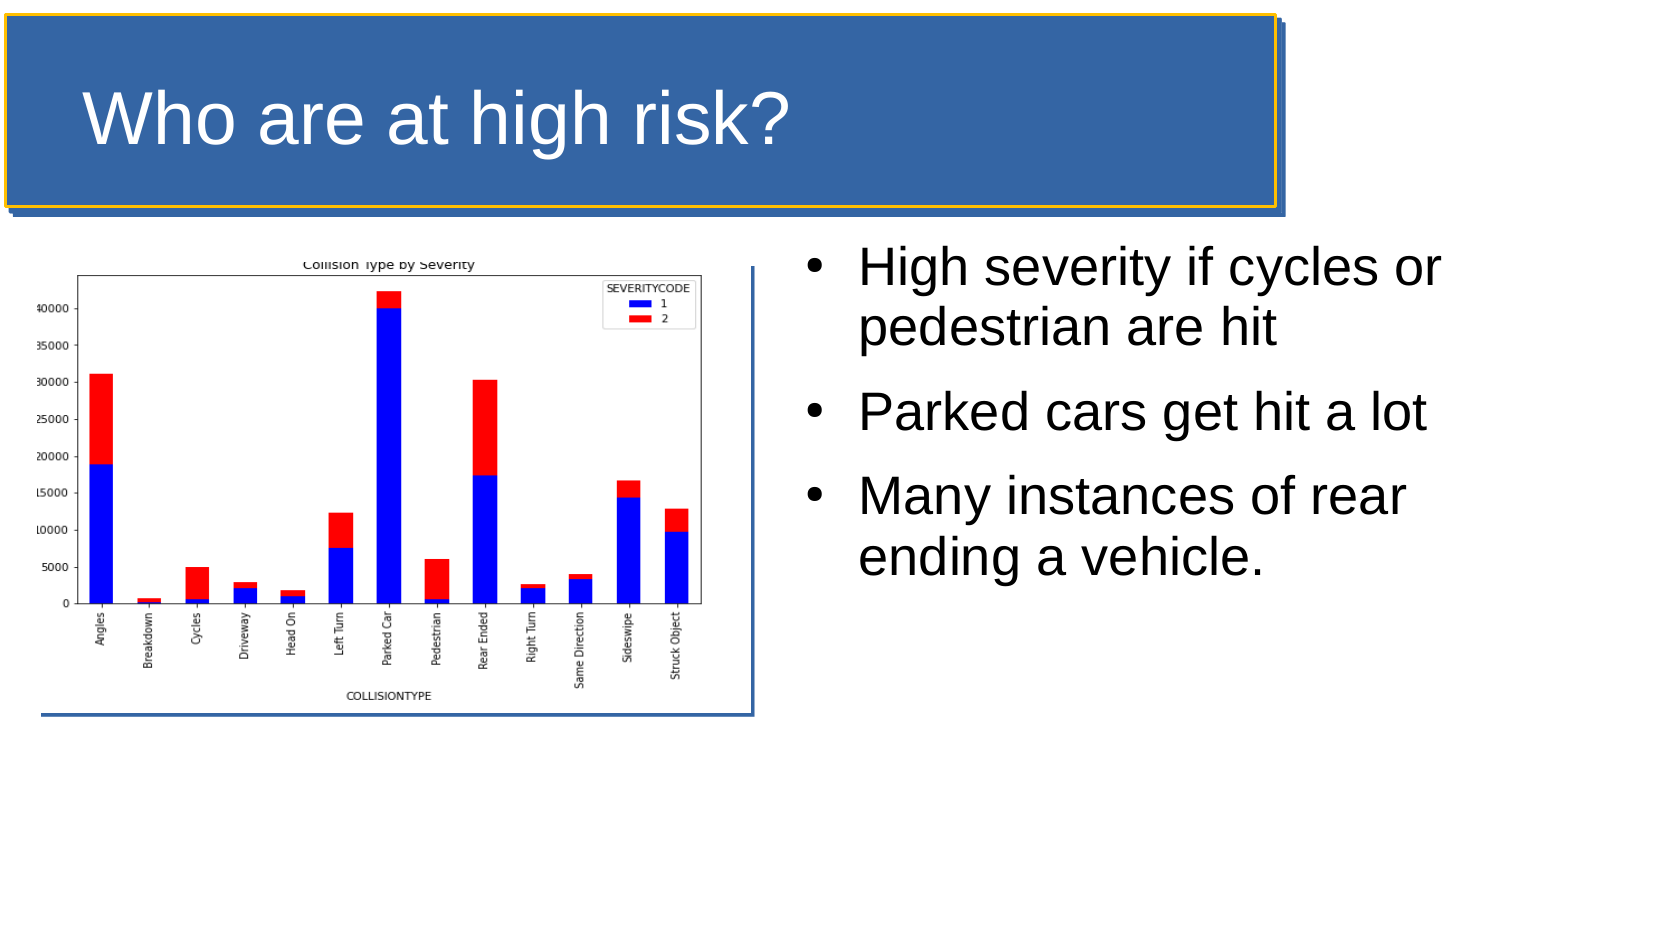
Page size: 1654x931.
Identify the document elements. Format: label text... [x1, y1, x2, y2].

list High severity if cycles or pedestrian are hit Parked cars get hit a lot Many instances of rear ending a vehicle. [787, 236, 1565, 798]
title Who are at high risk? [82, 44, 1235, 192]
picture [37, 262, 751, 713]
